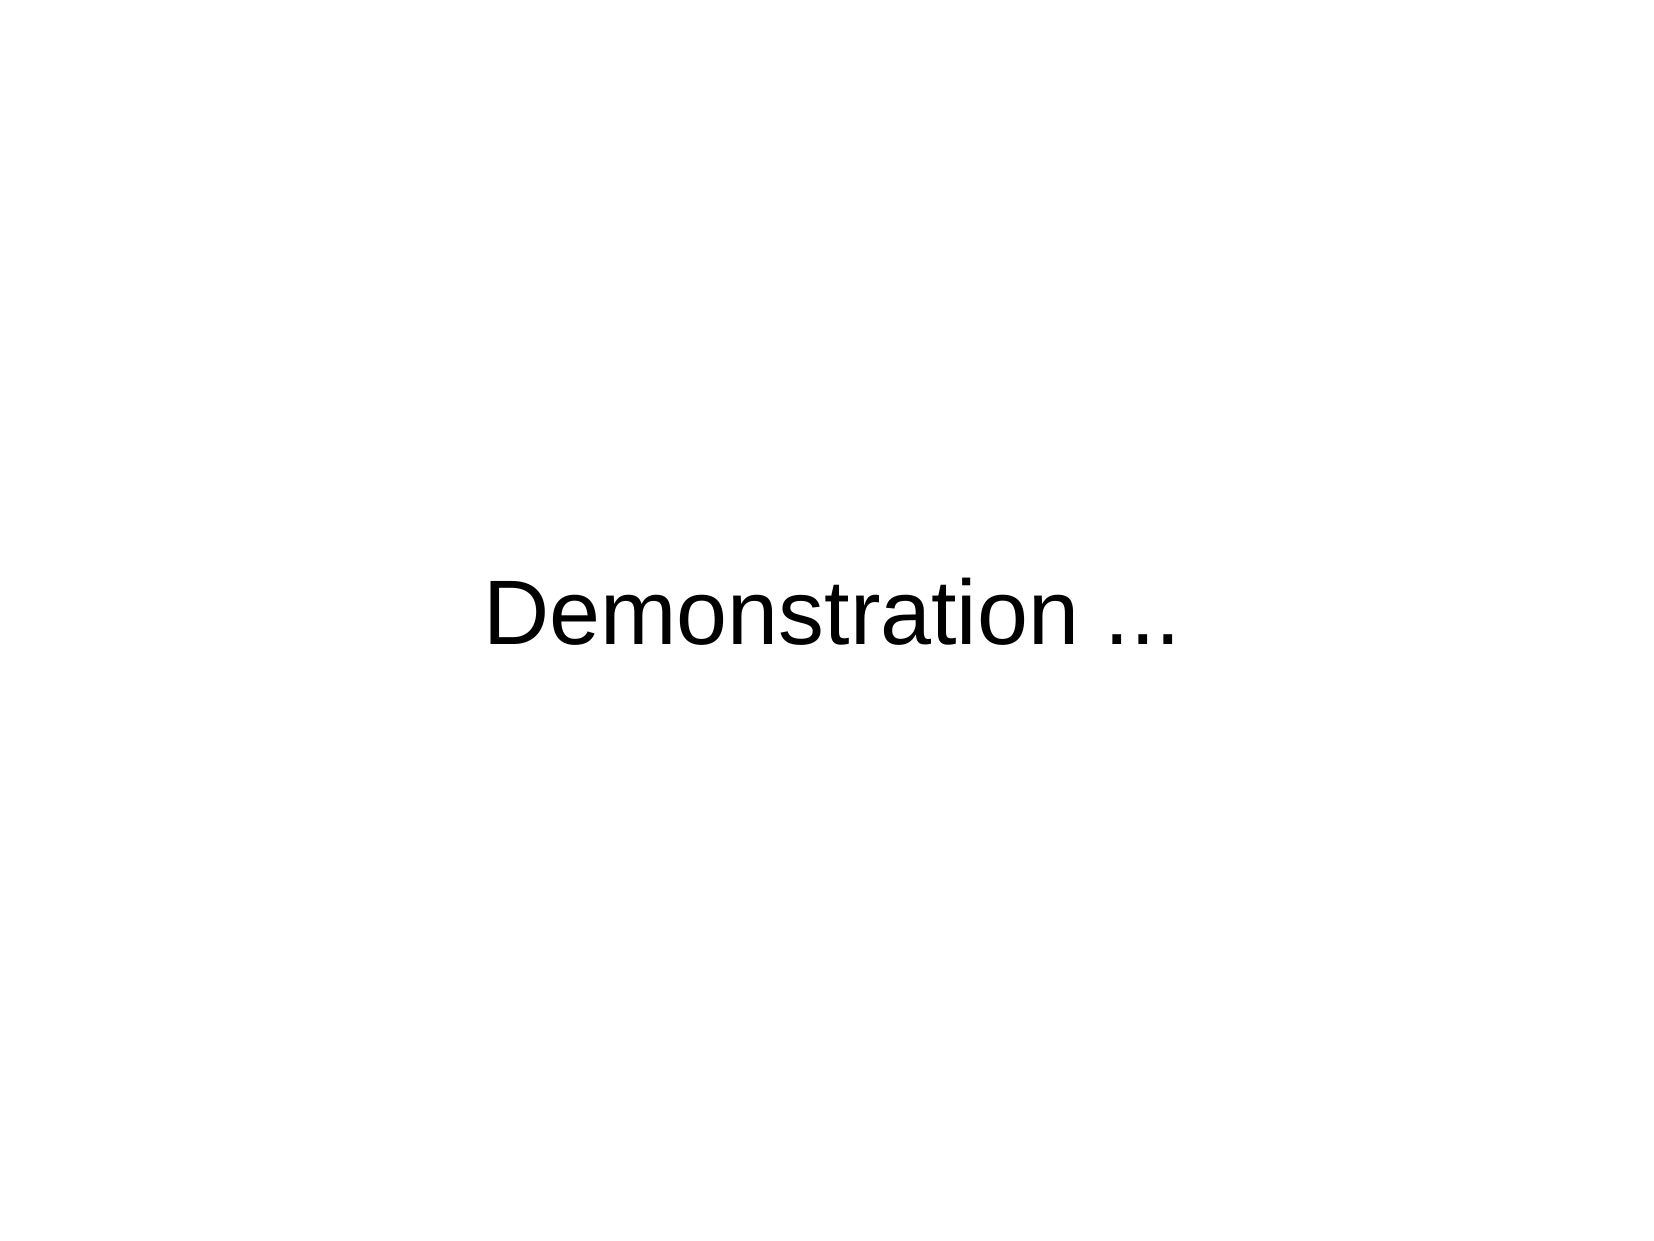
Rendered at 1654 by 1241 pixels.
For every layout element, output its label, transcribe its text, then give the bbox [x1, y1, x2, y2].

title Demonstration ... [88, 516, 1577, 709]
